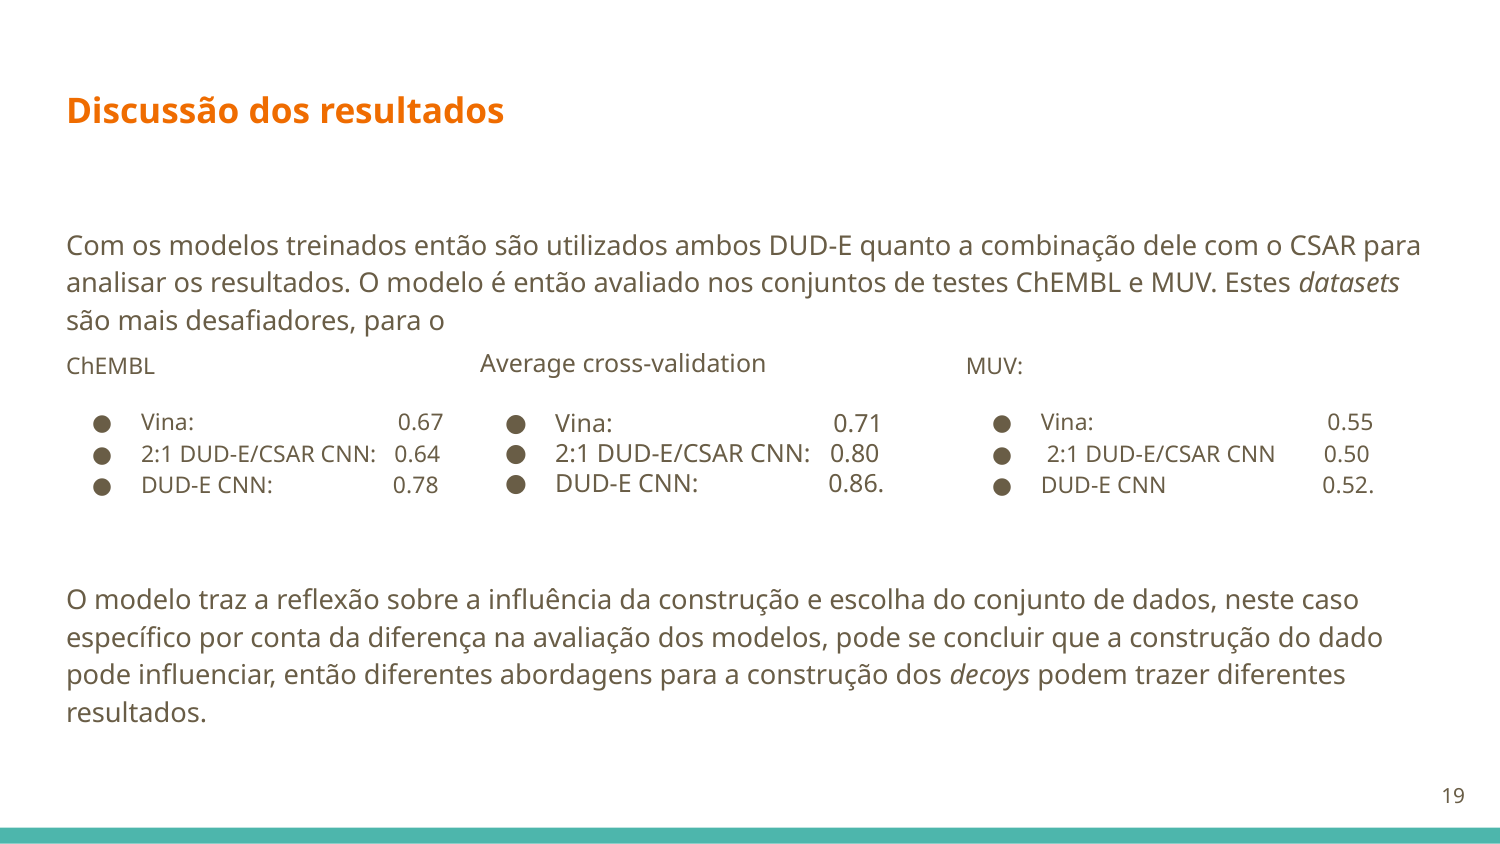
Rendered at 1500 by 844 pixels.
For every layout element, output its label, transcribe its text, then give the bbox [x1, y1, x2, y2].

text_box ChEMBL Vina: 0.67 2:1 DUD-E/CSAR CNN: 0.64 DUD-E CNN: 0.78 [51, 332, 466, 537]
text_box Average cross-validation Vina: 0.71 2:1 DUD-E/CSAR CNN: 0.80 DUD-E CNN: 0.86. [466, 332, 951, 493]
text_box MUV: Vina: 0.55 2:1 DUD-E/CSAR CNN 0.50 DUD-E CNN 0.52. [950, 332, 1437, 512]
list Com os modelos treinados então são utilizados ambos DUD-E quanto a combinação dele com o CSAR para analisar os resultados. O modelo é então avaliado nos conjuntos de testes ChEMBL e MUV. Estes datasets são mais desafiadores, para o O modelo traz a reflexão sobre a influência da construção e escolha do conjunto de dados, neste caso específico por conta da diferença na avaliação dos modelos, pode se concluir que a construção do dado pode influenciar, então diferentes abordagens para a construção dos decoys podem trazer diferentes resultados. [51, 207, 1449, 750]
title Discussão dos resultados [51, 72, 1449, 189]
slide_number <number> [1389, 764, 1480, 830]
